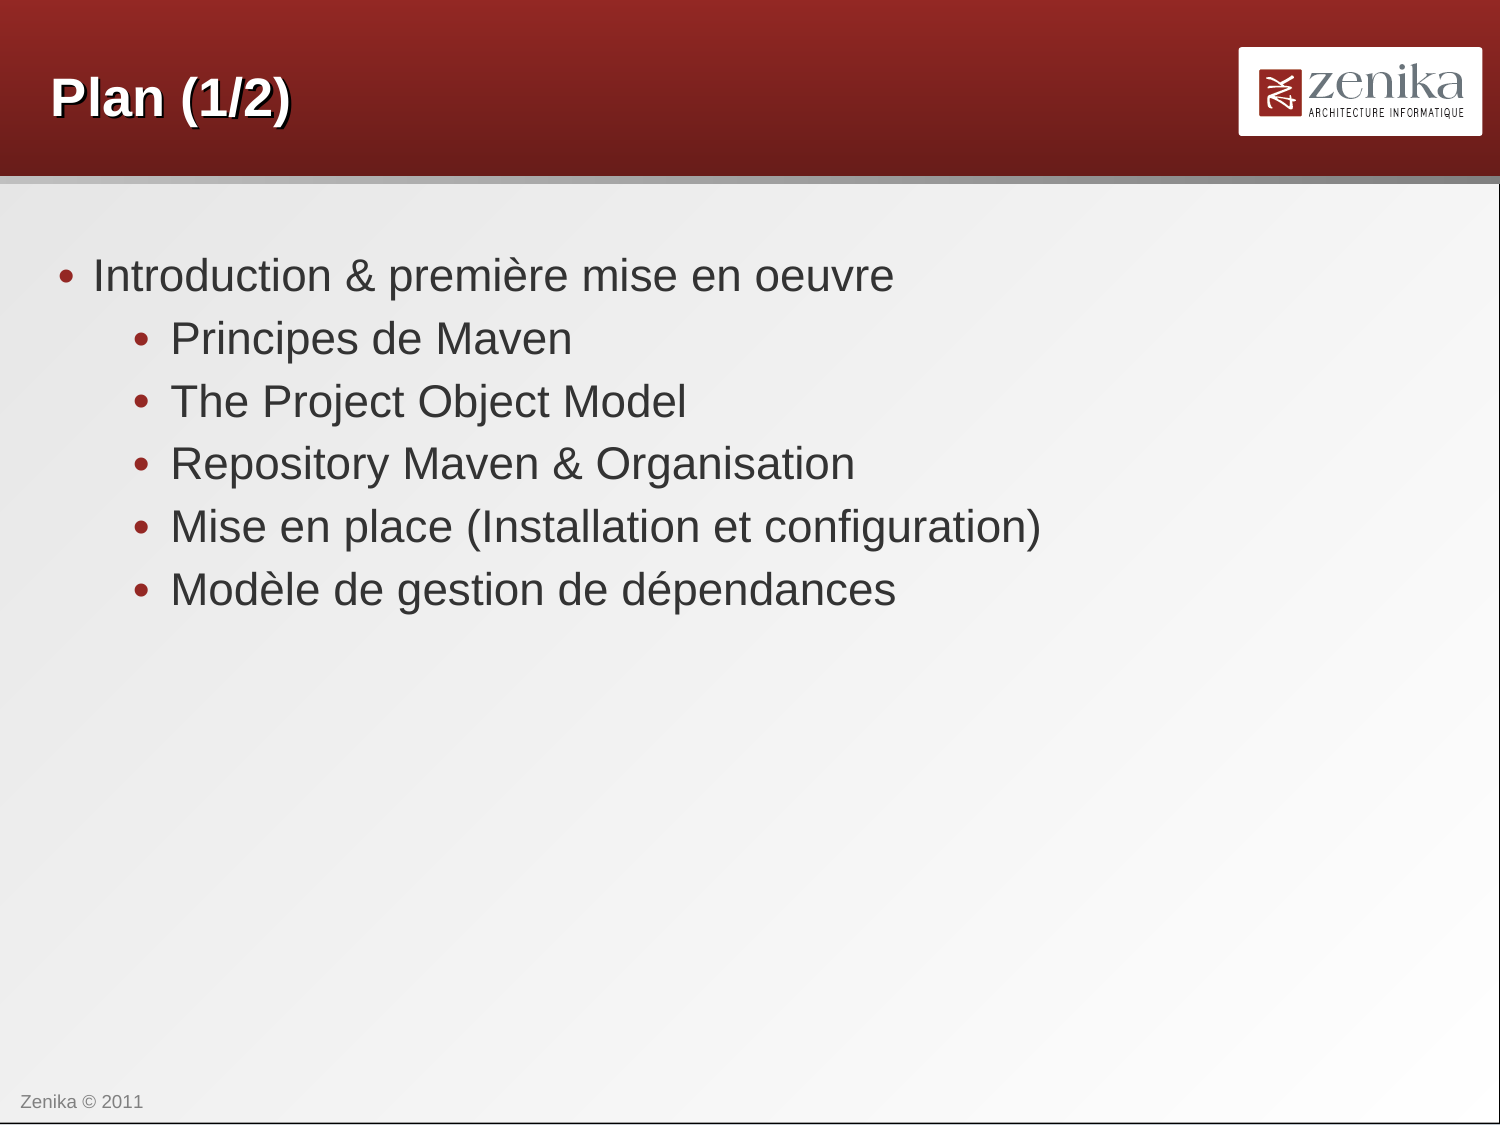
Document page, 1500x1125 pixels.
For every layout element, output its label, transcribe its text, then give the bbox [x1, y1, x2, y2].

title Plan (1/2) [50, 15, 1206, 180]
picture [1257, 58, 1464, 125]
list Introduction & première mise en oeuvre Principes de Maven The Project Object Model Repository Maven & Organisation Mise en place (Installation et configuration) Modèle de gestion de dépendances [57, 250, 1443, 1064]
